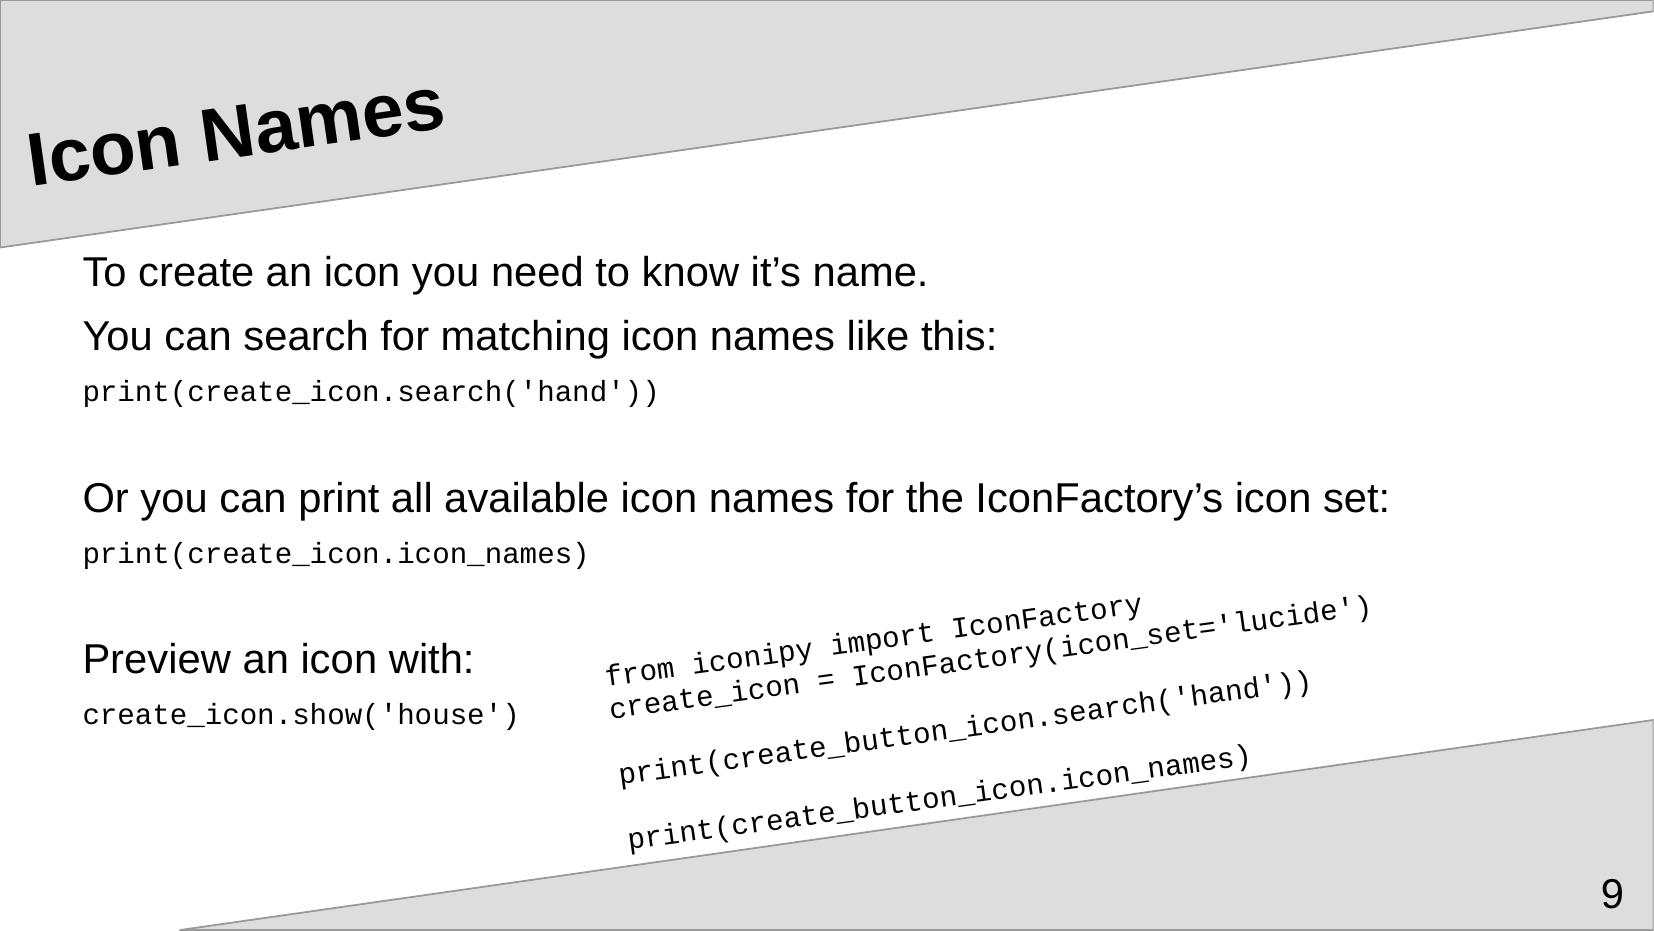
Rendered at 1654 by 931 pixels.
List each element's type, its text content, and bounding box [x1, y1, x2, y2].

title Icon Names [16, 0, 1501, 239]
list To create an icon you need to know it’s name. You can search for matching icon names like this: print(create_icon.search('hand')) Or you can print all available icon names for the IconFactory’s icon set: print(create_icon.icon_names) Preview an icon with: create_icon.show('house') [82, 248, 1538, 789]
text_box from iconipy import IconFactory create_icon = IconFactory(icon_set='lucide') print(create_button_icon.search('hand')) print(create_button_icon.icon_names) [587, 512, 1654, 928]
